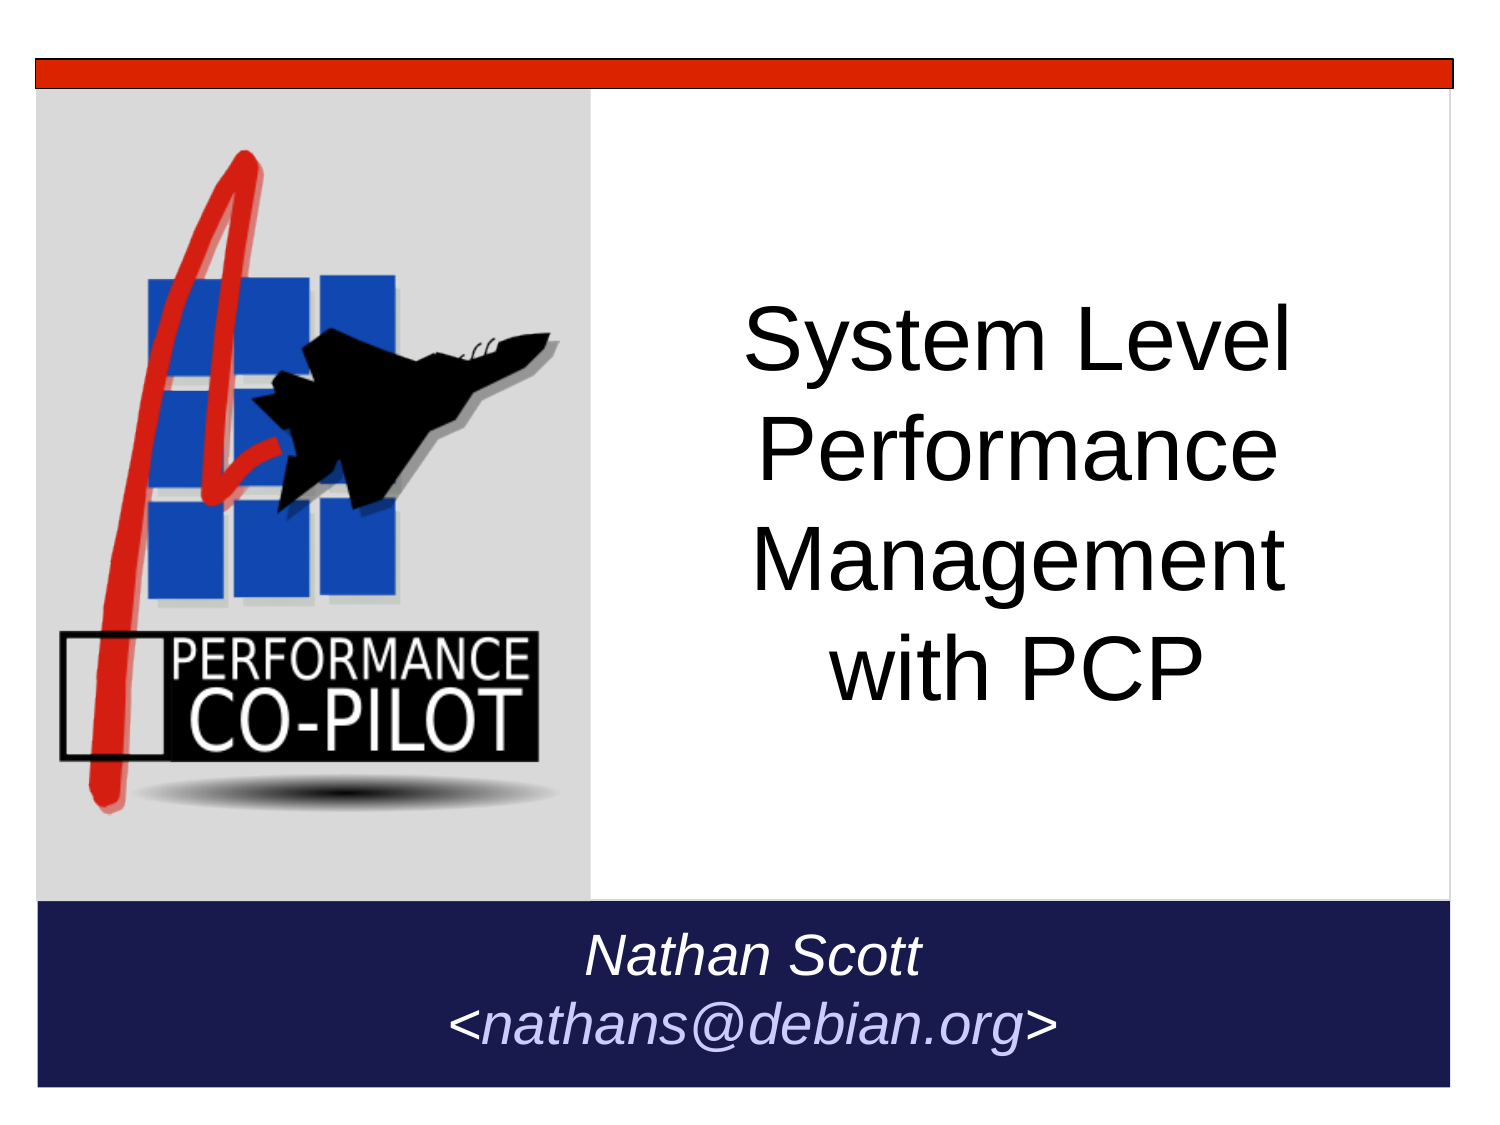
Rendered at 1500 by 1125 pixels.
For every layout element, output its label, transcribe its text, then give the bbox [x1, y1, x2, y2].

picture [59, 149, 560, 816]
text_box System Level Performance Management with PCP [649, 271, 1388, 727]
text_box Nathan Scott <nathans@debian.org> [59, 909, 1447, 1069]
